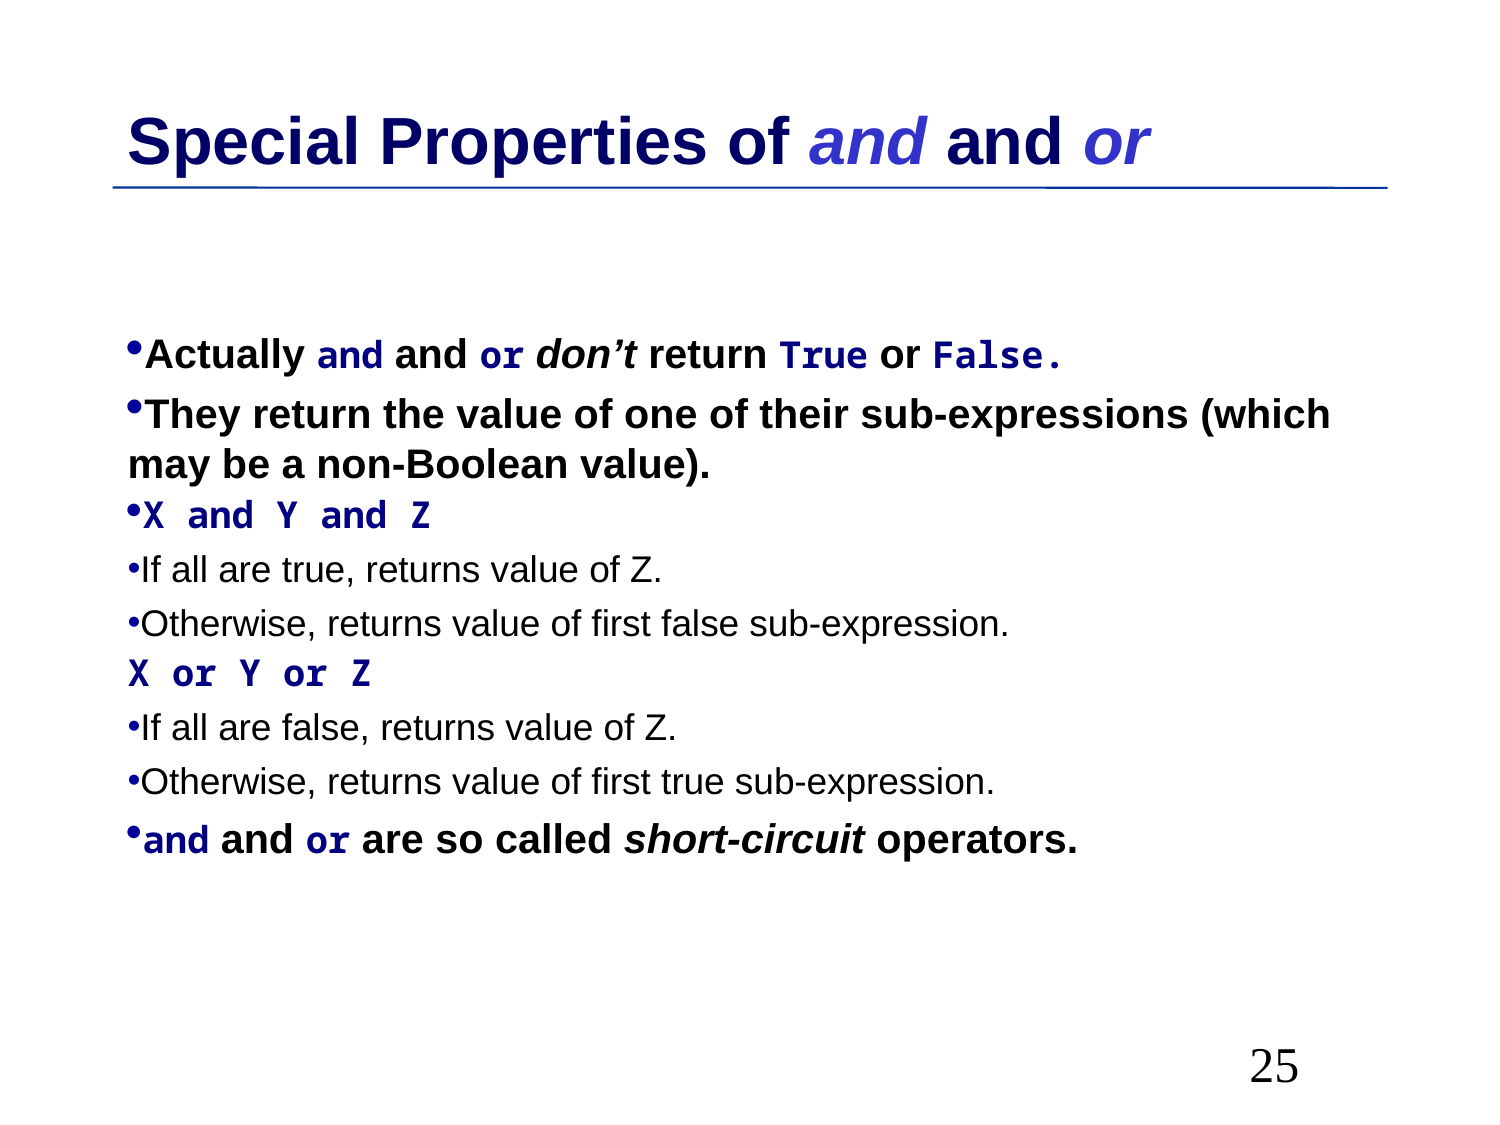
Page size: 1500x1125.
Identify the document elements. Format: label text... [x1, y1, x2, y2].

title Special Properties of and and or [112, 89, 1388, 185]
list Actually and and or don’t return True or False. They return the value of one of their sub-expressions (which may be a non-Boolean value). X and Y and Z If all are true, returns value of Z. Otherwise, returns value of first false sub-expression. X or Y or Z If all are false, returns value of Z. Otherwise, returns value of first true sub-expression. and and or are so called short-circuit operators. [112, 324, 1388, 876]
text_box <number> [1074, 994, 1387, 1125]
